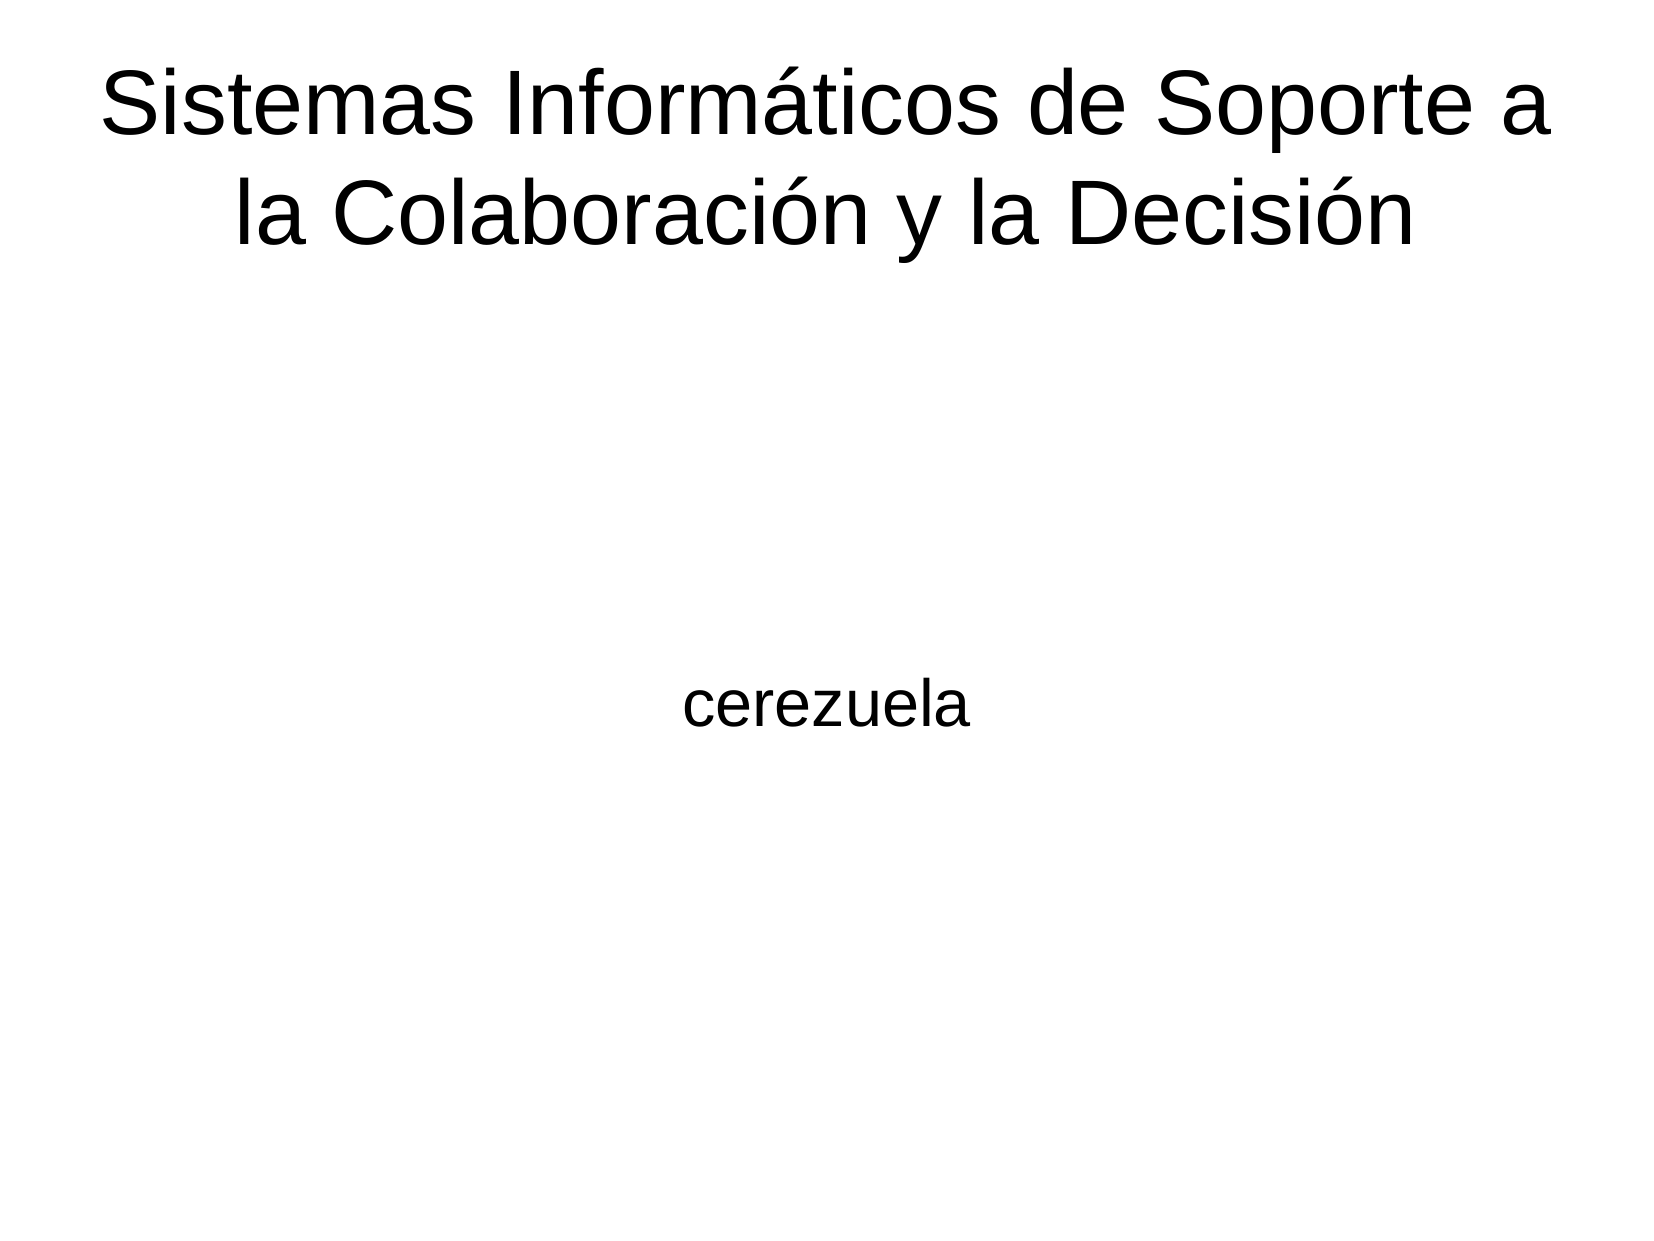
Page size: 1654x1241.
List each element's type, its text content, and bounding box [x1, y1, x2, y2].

subtitle cerezuela [82, 659, 1571, 740]
title Sistemas Informáticos de Soporte a la Colaboración y la Decisión [82, 49, 1571, 257]
